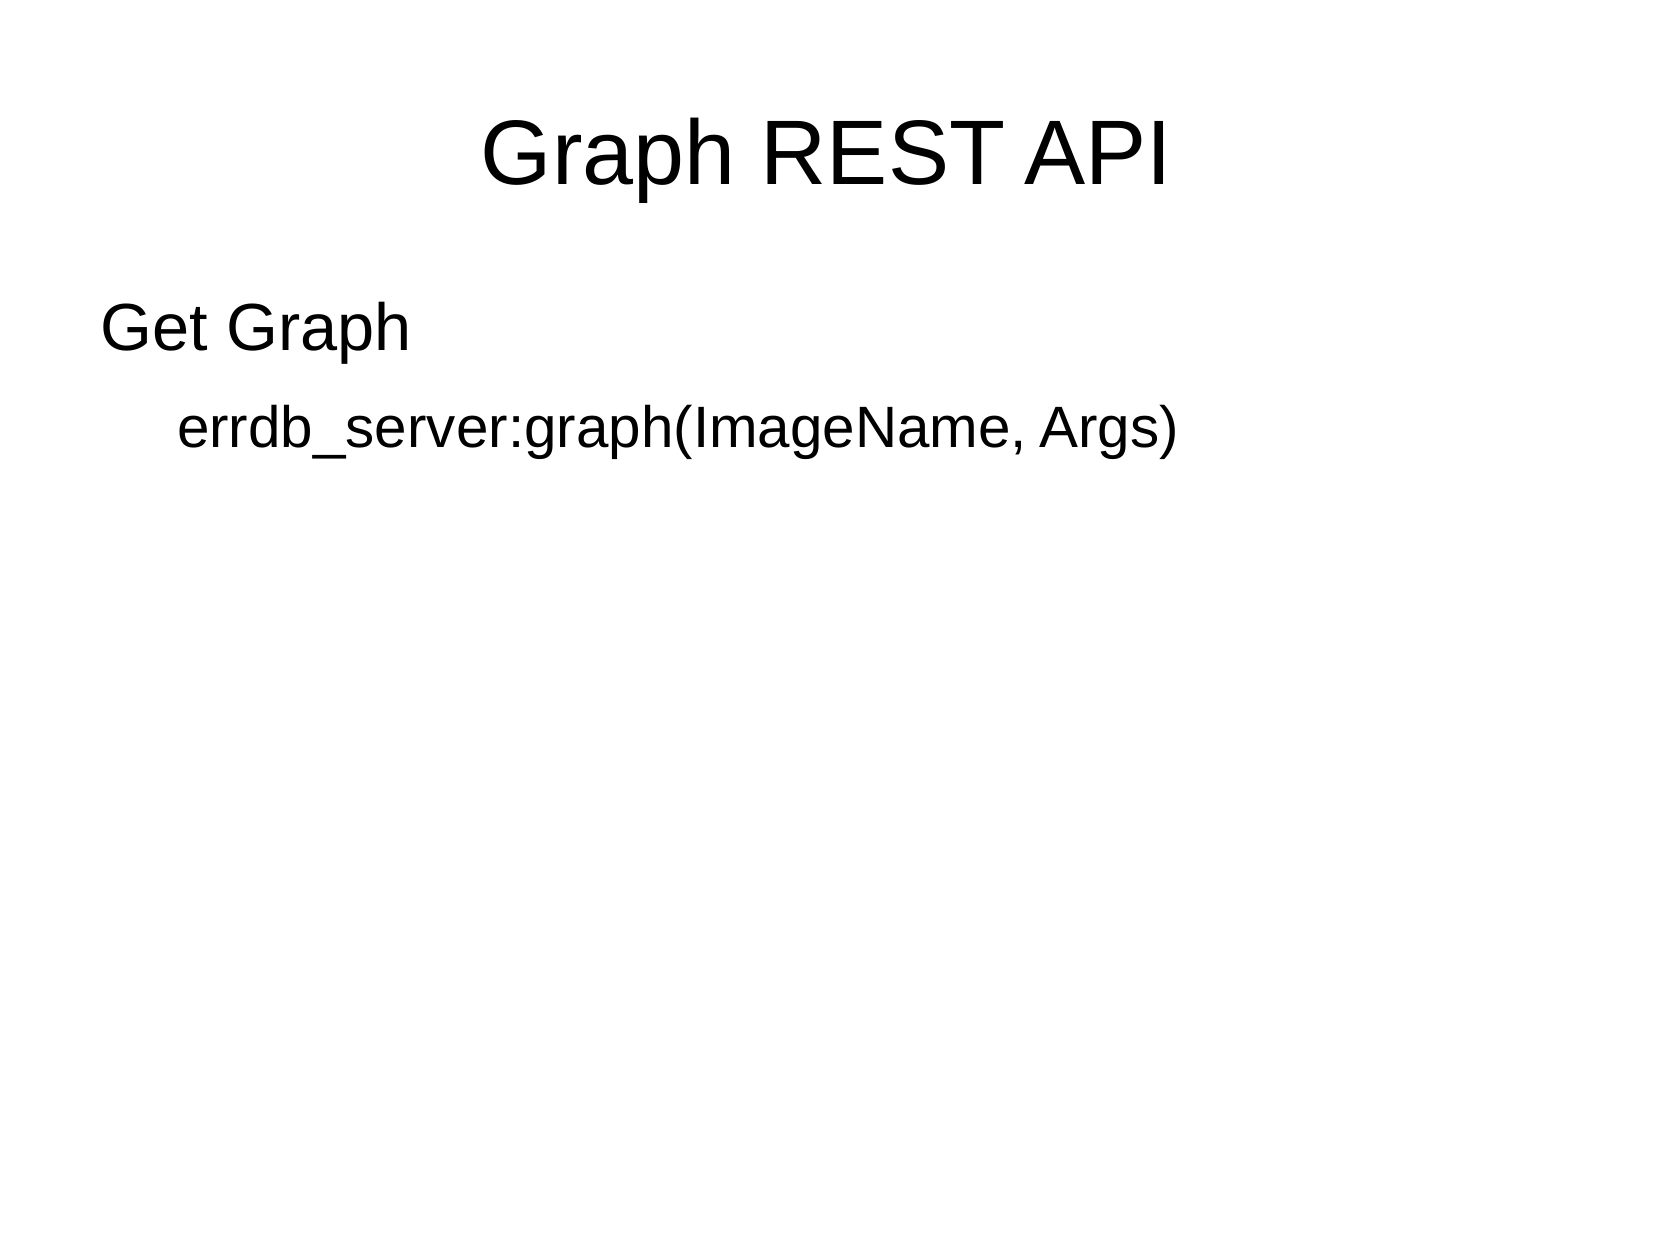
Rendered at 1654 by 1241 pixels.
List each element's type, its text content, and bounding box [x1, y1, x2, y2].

list Get Graph errdb_server:graph(ImageName, Args) [82, 290, 1571, 1094]
title Graph REST API [82, 56, 1571, 250]
